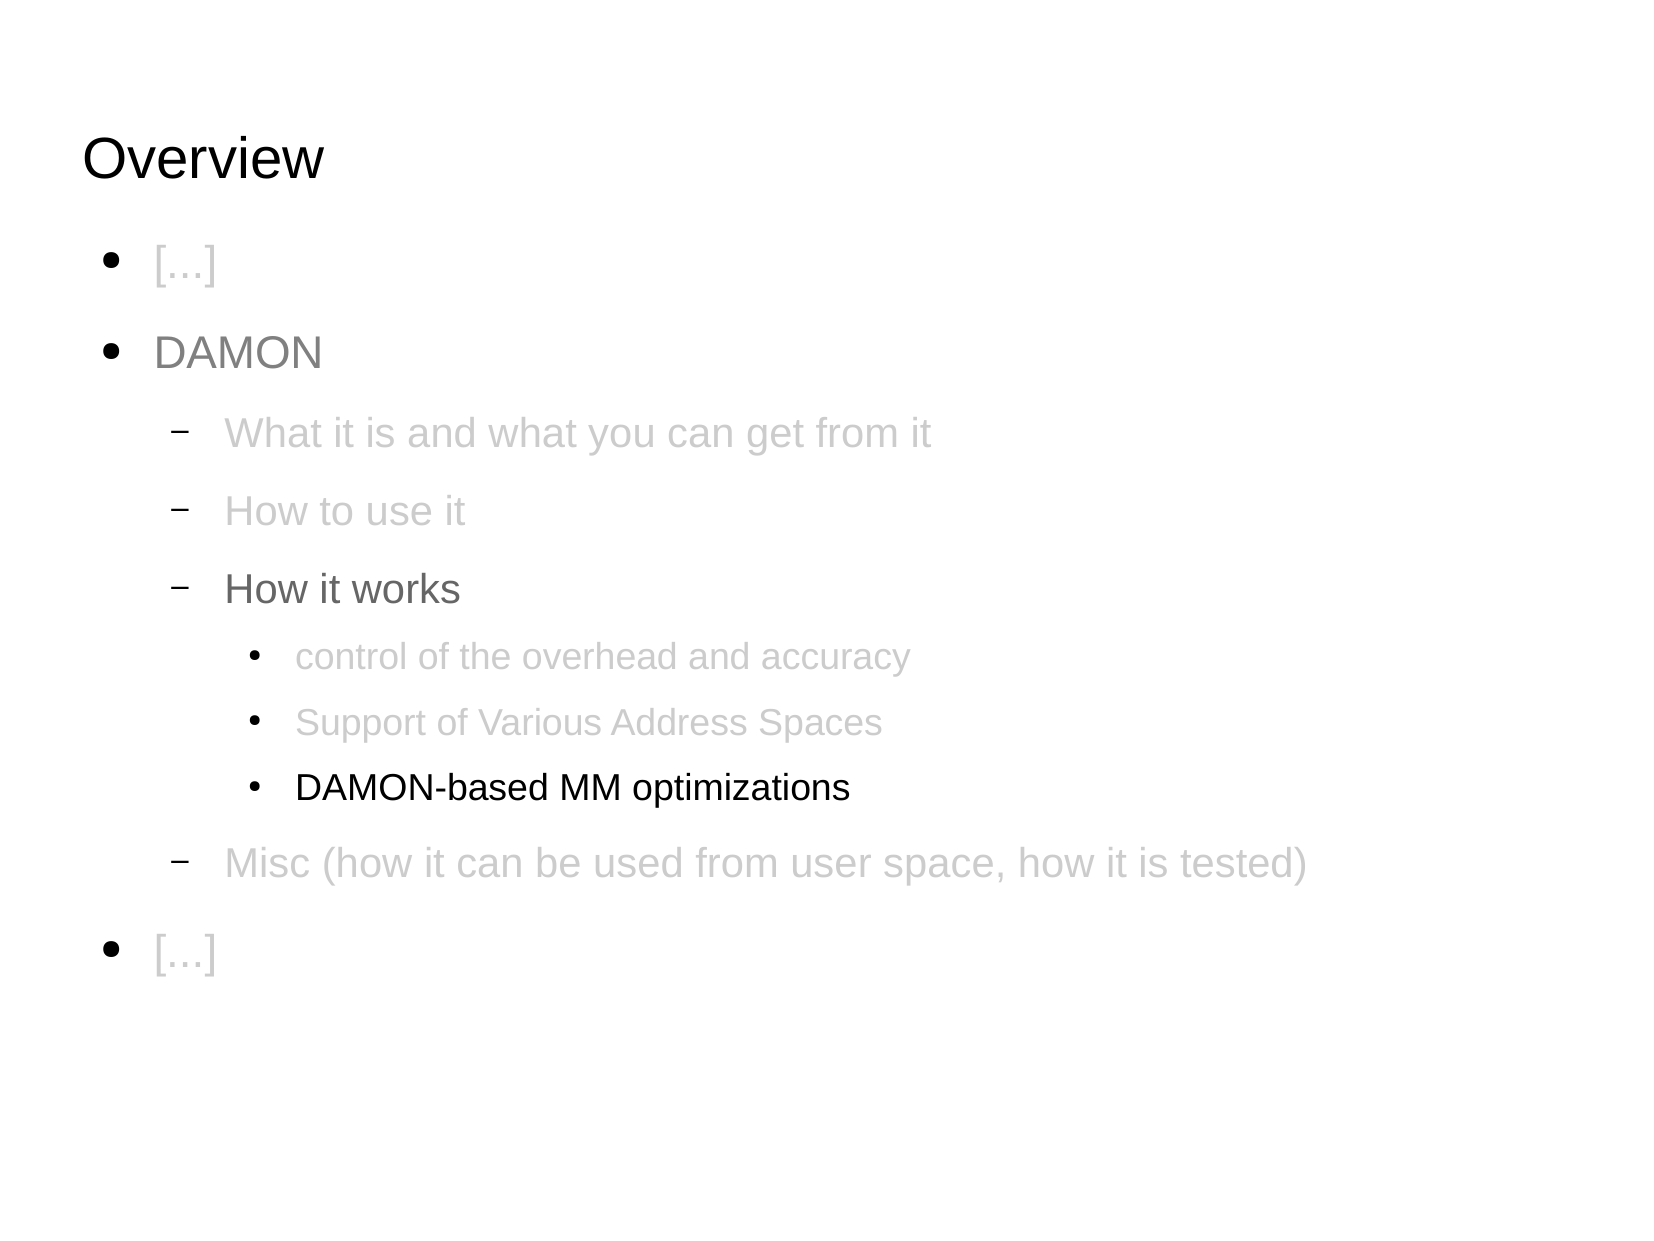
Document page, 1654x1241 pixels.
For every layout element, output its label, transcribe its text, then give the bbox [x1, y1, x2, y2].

title Overview [82, 108, 1571, 210]
list [...] DAMON What it is and what you can get from it How to use it How it works control of the overhead and accuracy Support of Various Address Spaces DAMON-based MM optimizations Misc (how it can be used from user space, how it is tested) [...] [82, 236, 1571, 1111]
